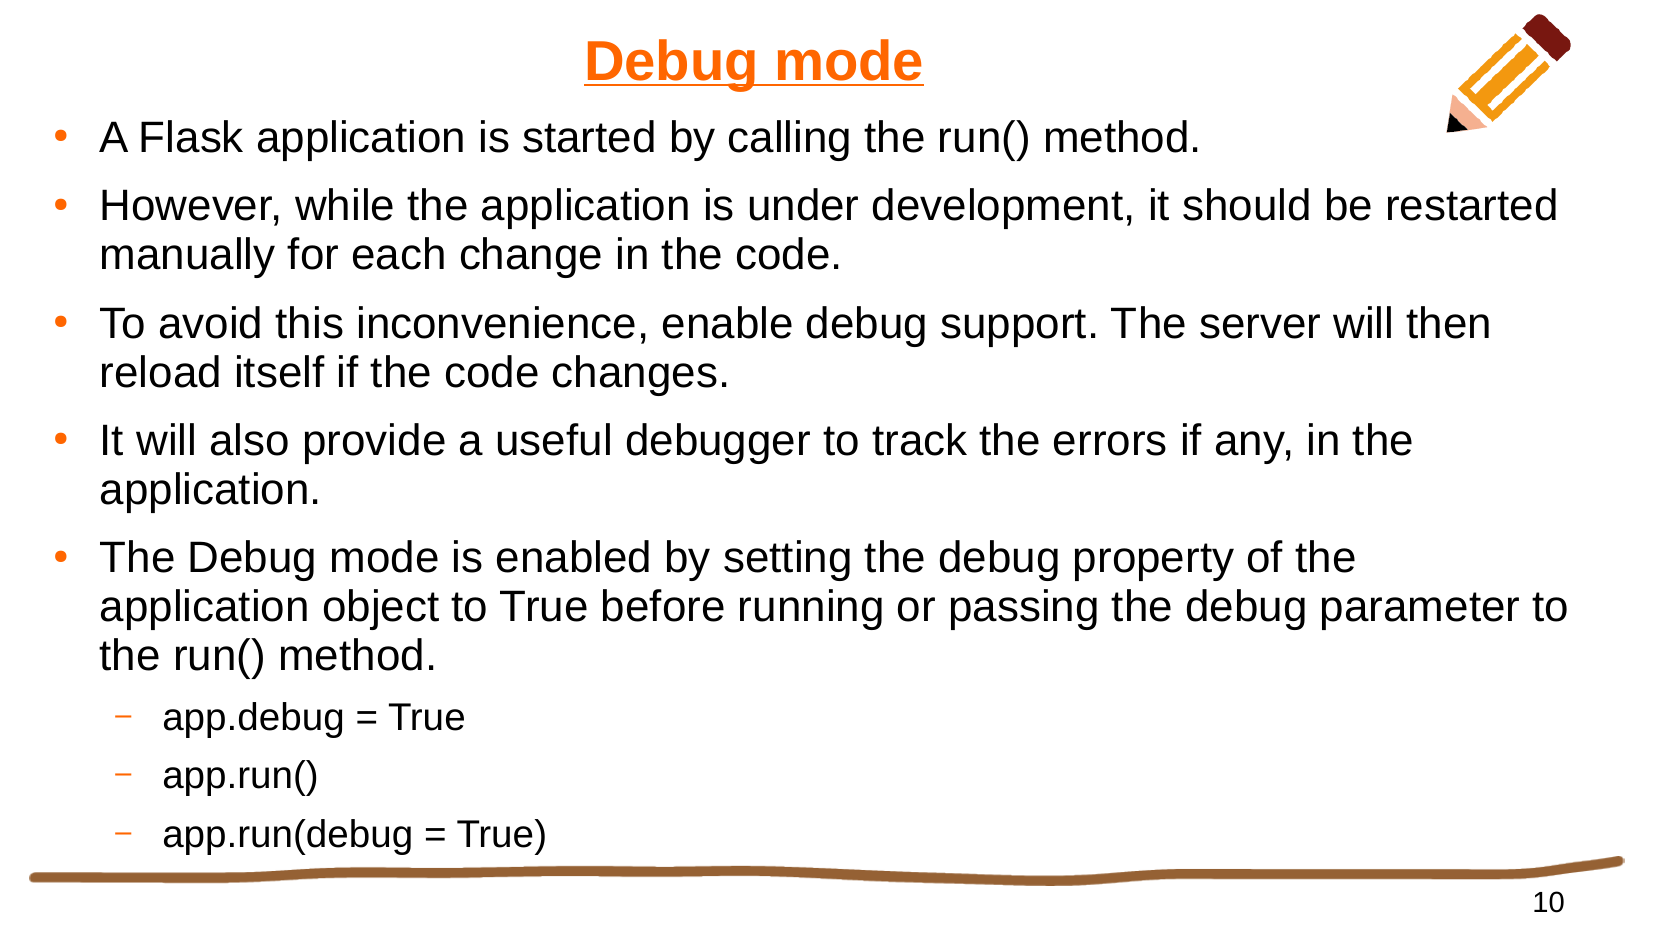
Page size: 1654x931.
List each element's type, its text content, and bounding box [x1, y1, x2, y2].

picture [29, 856, 1625, 886]
picture [1446, 14, 1571, 112]
title Debug mode [75, 9, 1434, 112]
list A Flask application is started by calling the run() method. However, while the application is under development, it should be restarted manually for each change in the code. To avoid this inconvenience, enable debug support. The server will then reload itself if the code changes. It will also provide a useful debugger to track the errors if any, in the application. The Debug mode is enabled by setting the debug property of the application object to True before running or passing the debug parameter to the run() method. app.debug = True app.run() app.run(debug = True) [37, 112, 1576, 857]
